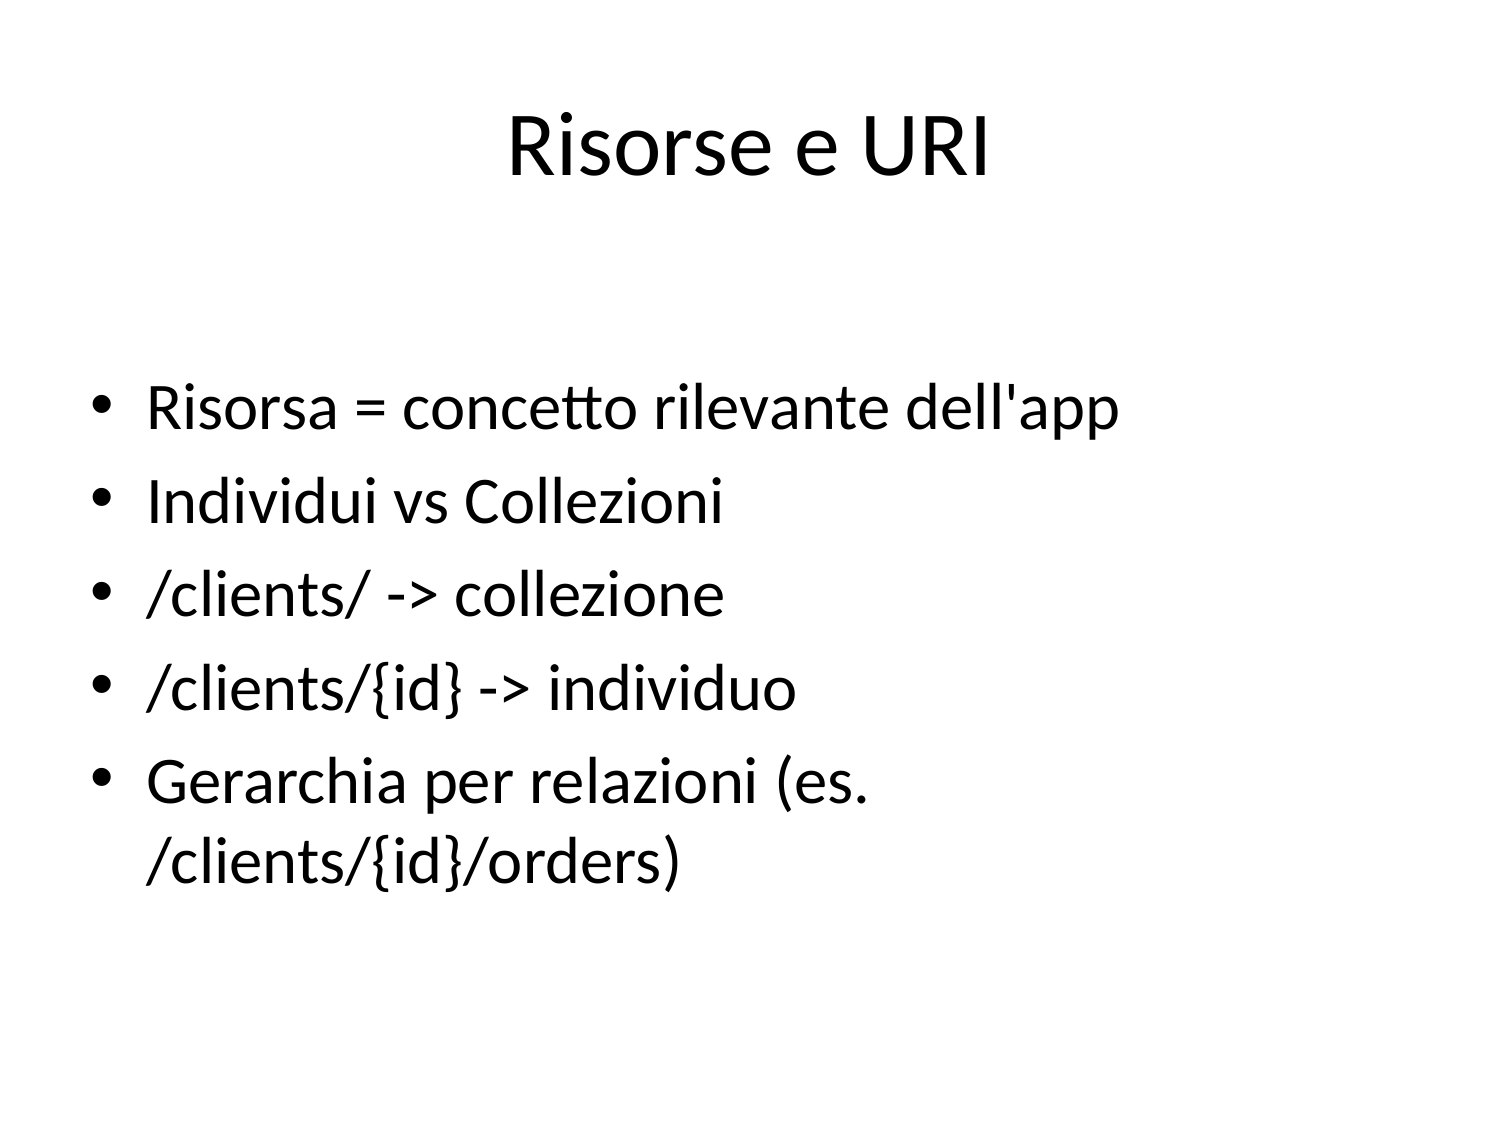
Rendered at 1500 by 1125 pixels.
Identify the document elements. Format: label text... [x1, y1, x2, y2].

title Risorse e URI [75, 45, 1425, 233]
list Risorsa = concetto rilevante dell'app Individui vs Collezioni /clients/ -> collezione /clients/{id} -> individuo Gerarchia per relazioni (es. /clients/{id}/orders) [75, 262, 1425, 1005]
